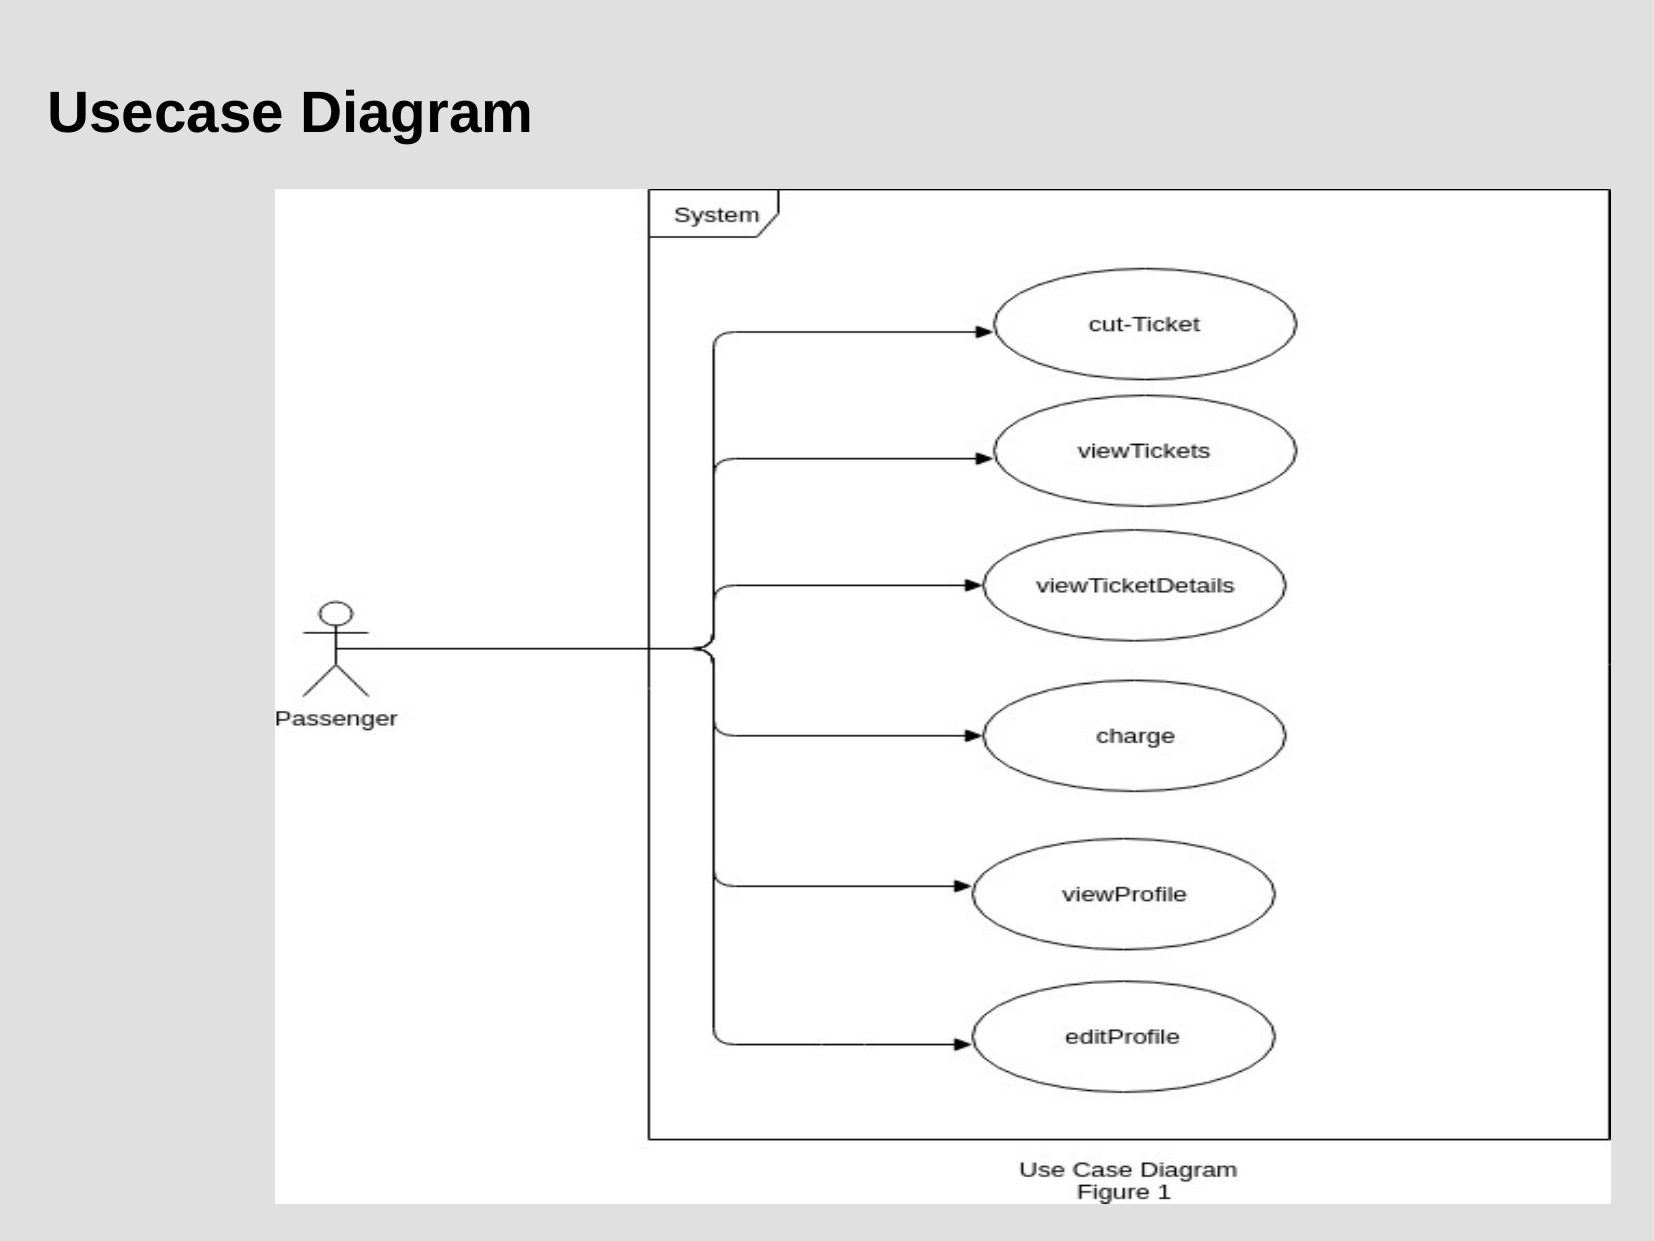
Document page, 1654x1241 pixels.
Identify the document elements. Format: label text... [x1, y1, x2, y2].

text_box Usecase Diagram [32, 72, 813, 153]
picture [0, 0, 1654, 1241]
